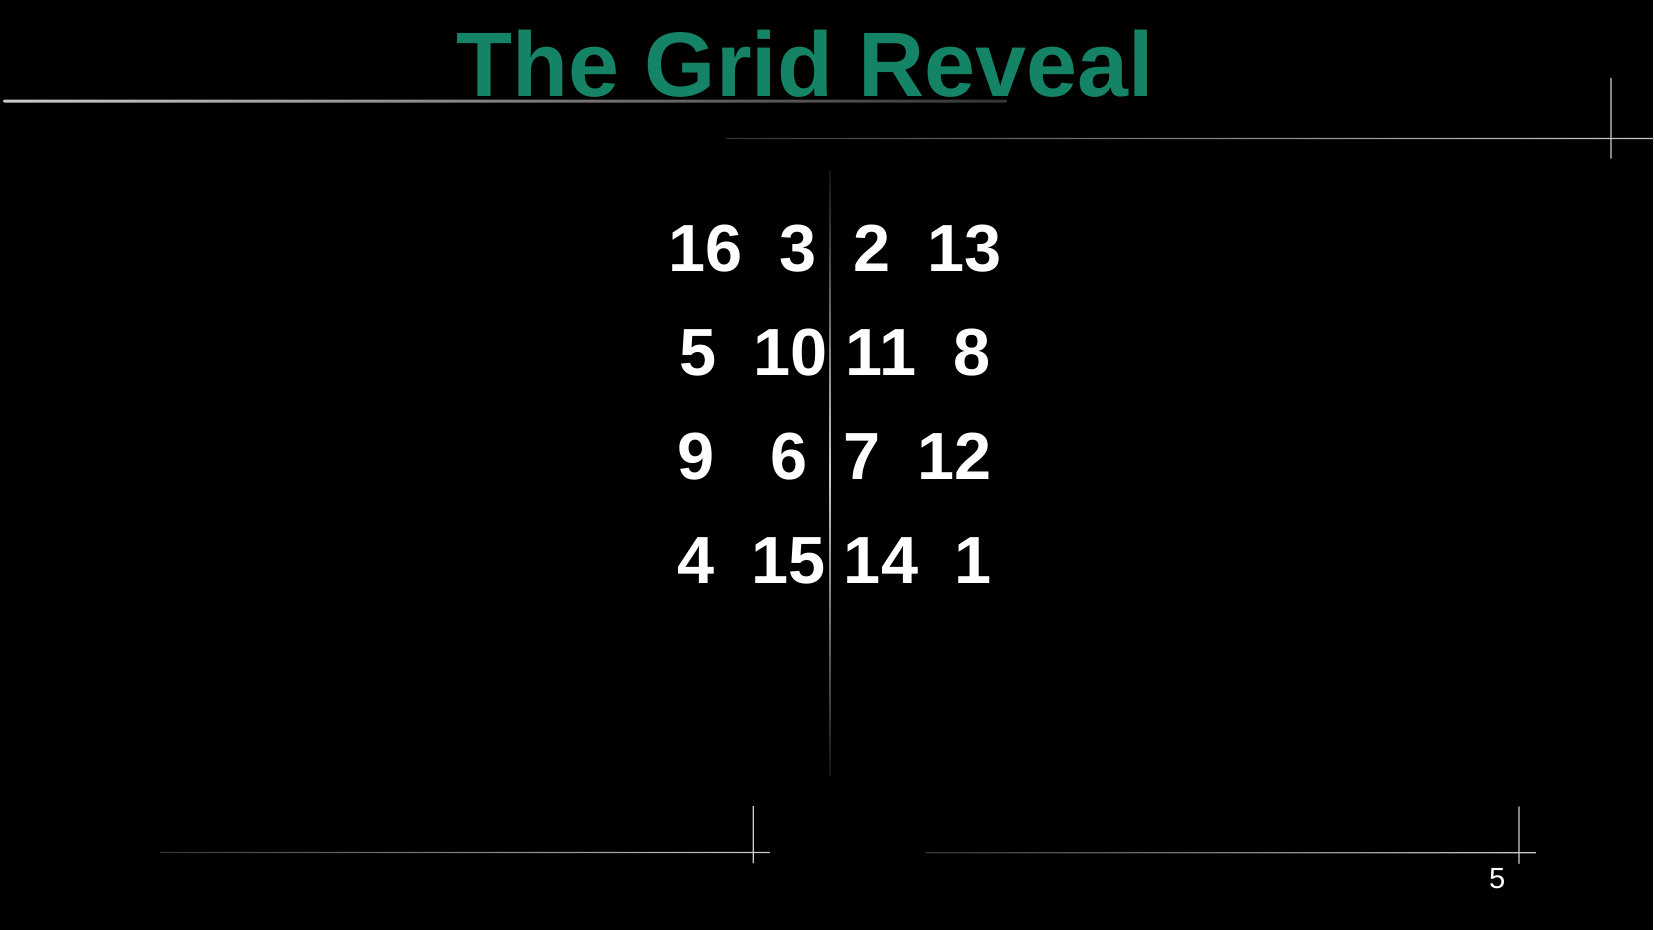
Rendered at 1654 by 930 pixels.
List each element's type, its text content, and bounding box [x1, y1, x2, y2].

title The Grid Reveal [23, 11, 1588, 119]
list 16 3 2 13 5 10 11 8 9 6 7 12 4 15 14 1 [436, 210, 1163, 751]
